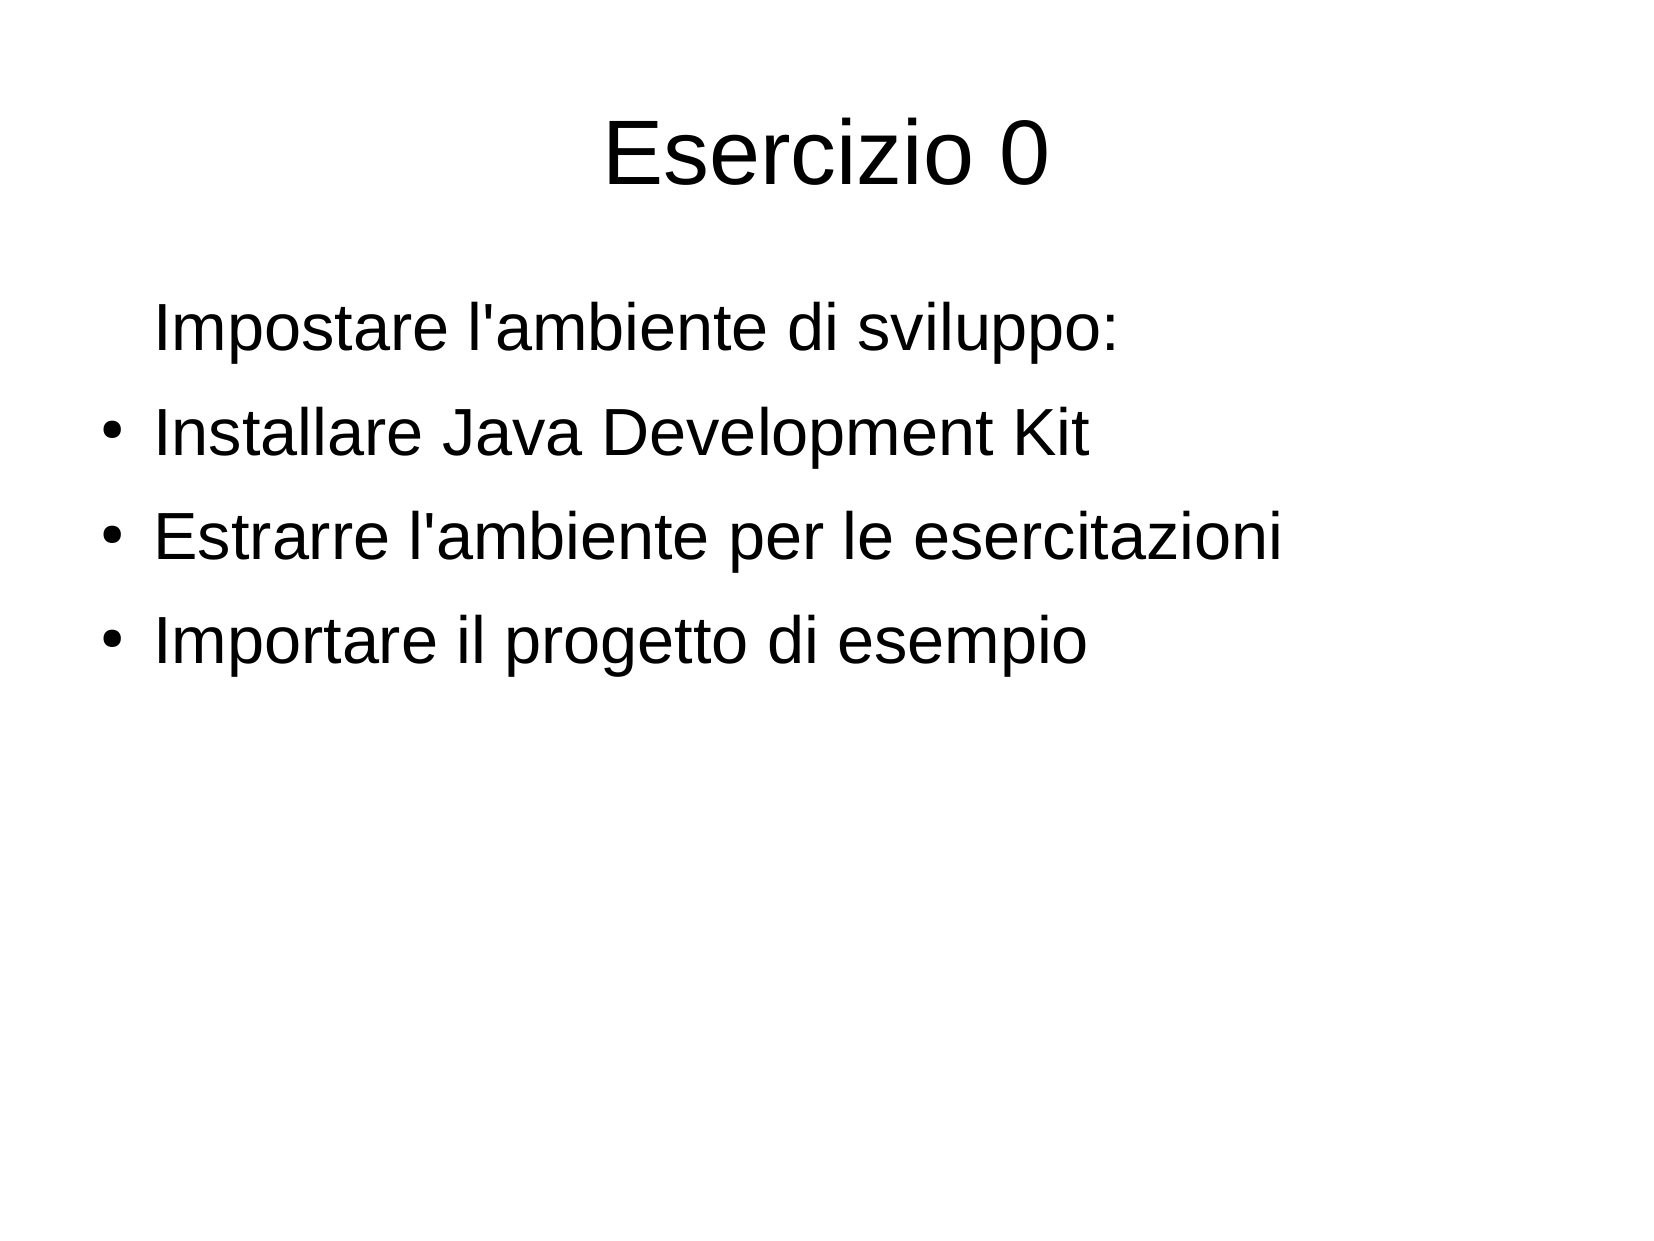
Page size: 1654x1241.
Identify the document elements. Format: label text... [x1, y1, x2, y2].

title Esercizio 0 [82, 49, 1571, 257]
list Impostare l'ambiente di sviluppo: Installare Java Development Kit Estrarre l'ambiente per le esercitazioni Importare il progetto di esempio [82, 290, 1571, 1010]
